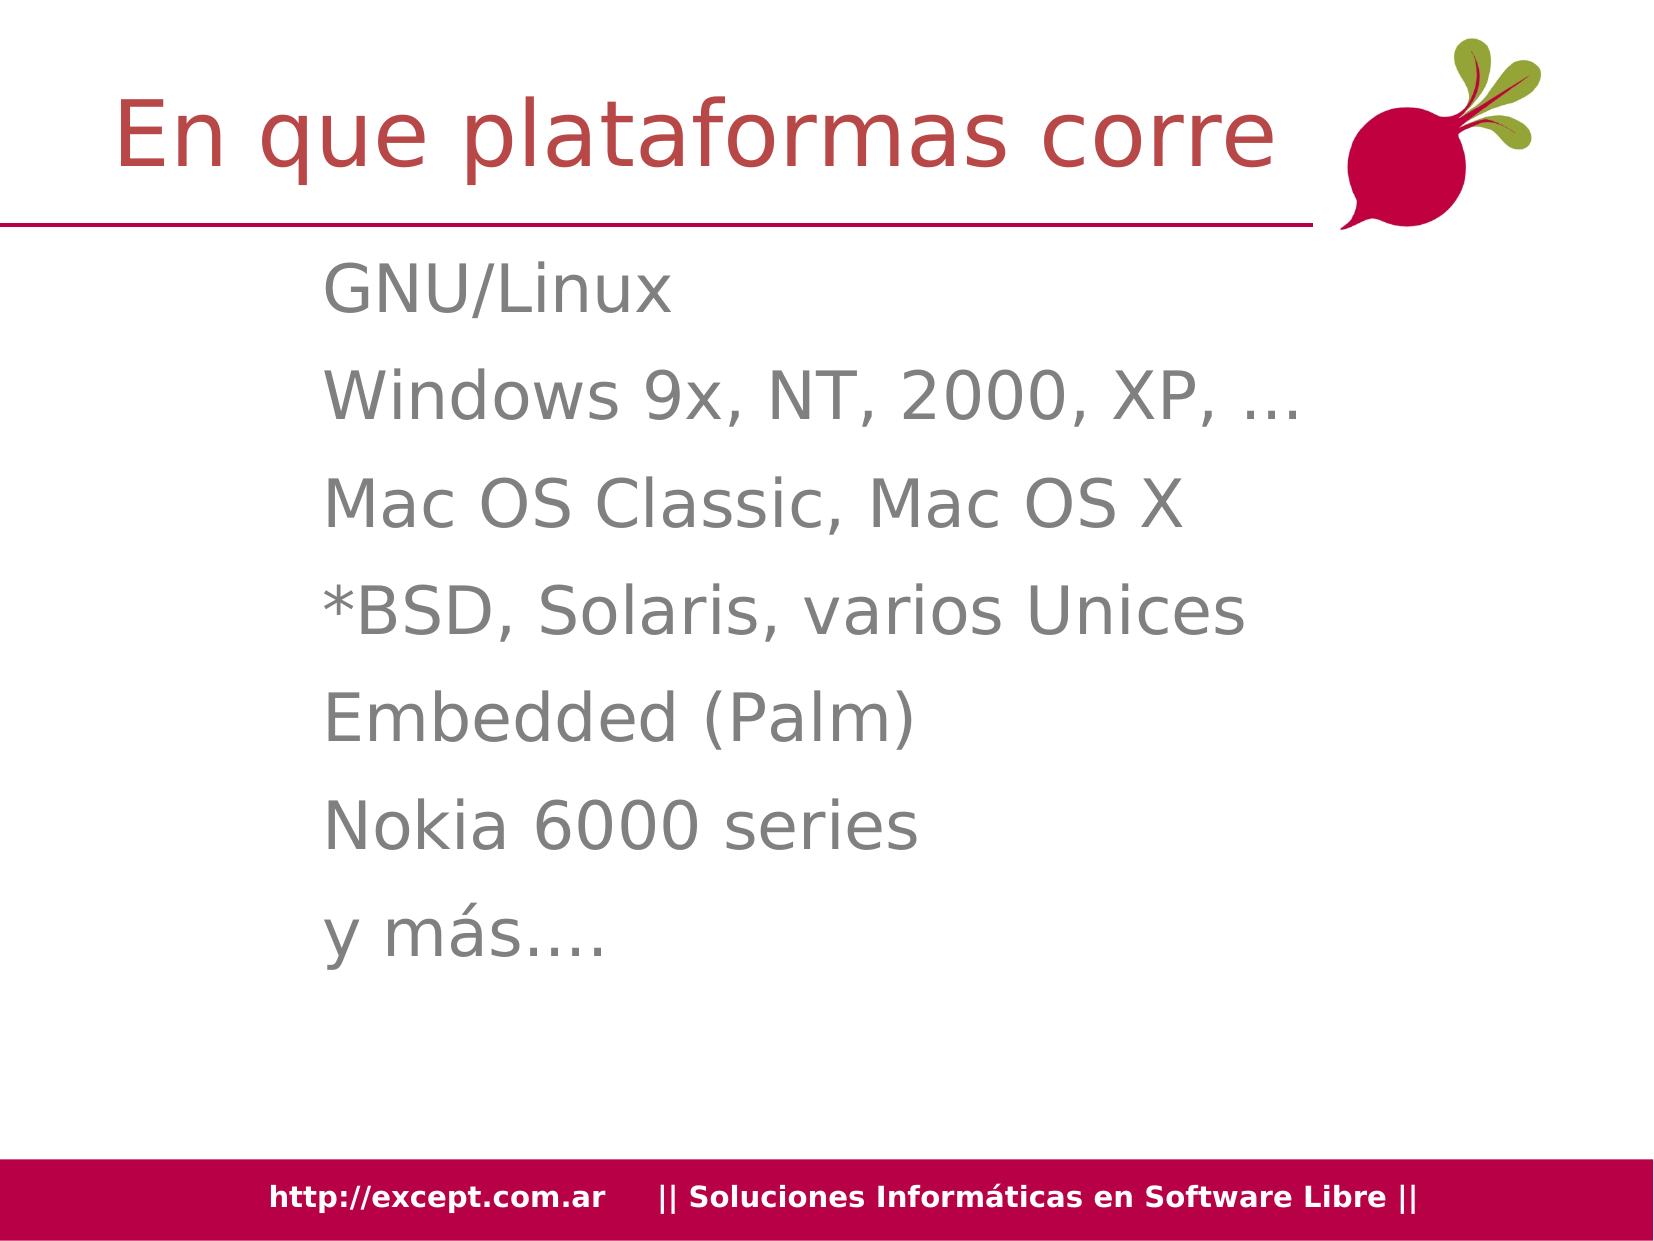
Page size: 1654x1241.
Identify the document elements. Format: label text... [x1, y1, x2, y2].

picture [1330, 23, 1556, 237]
title En que plataformas corre [112, 76, 1313, 194]
list GNU/Linux Windows 9x, NT, 2000, XP, ... Mac OS Classic, Mac OS X *BSD, Solaris, varios Unices Embedded (Palm) Nokia 6000 series y más.... [322, 250, 1565, 1070]
